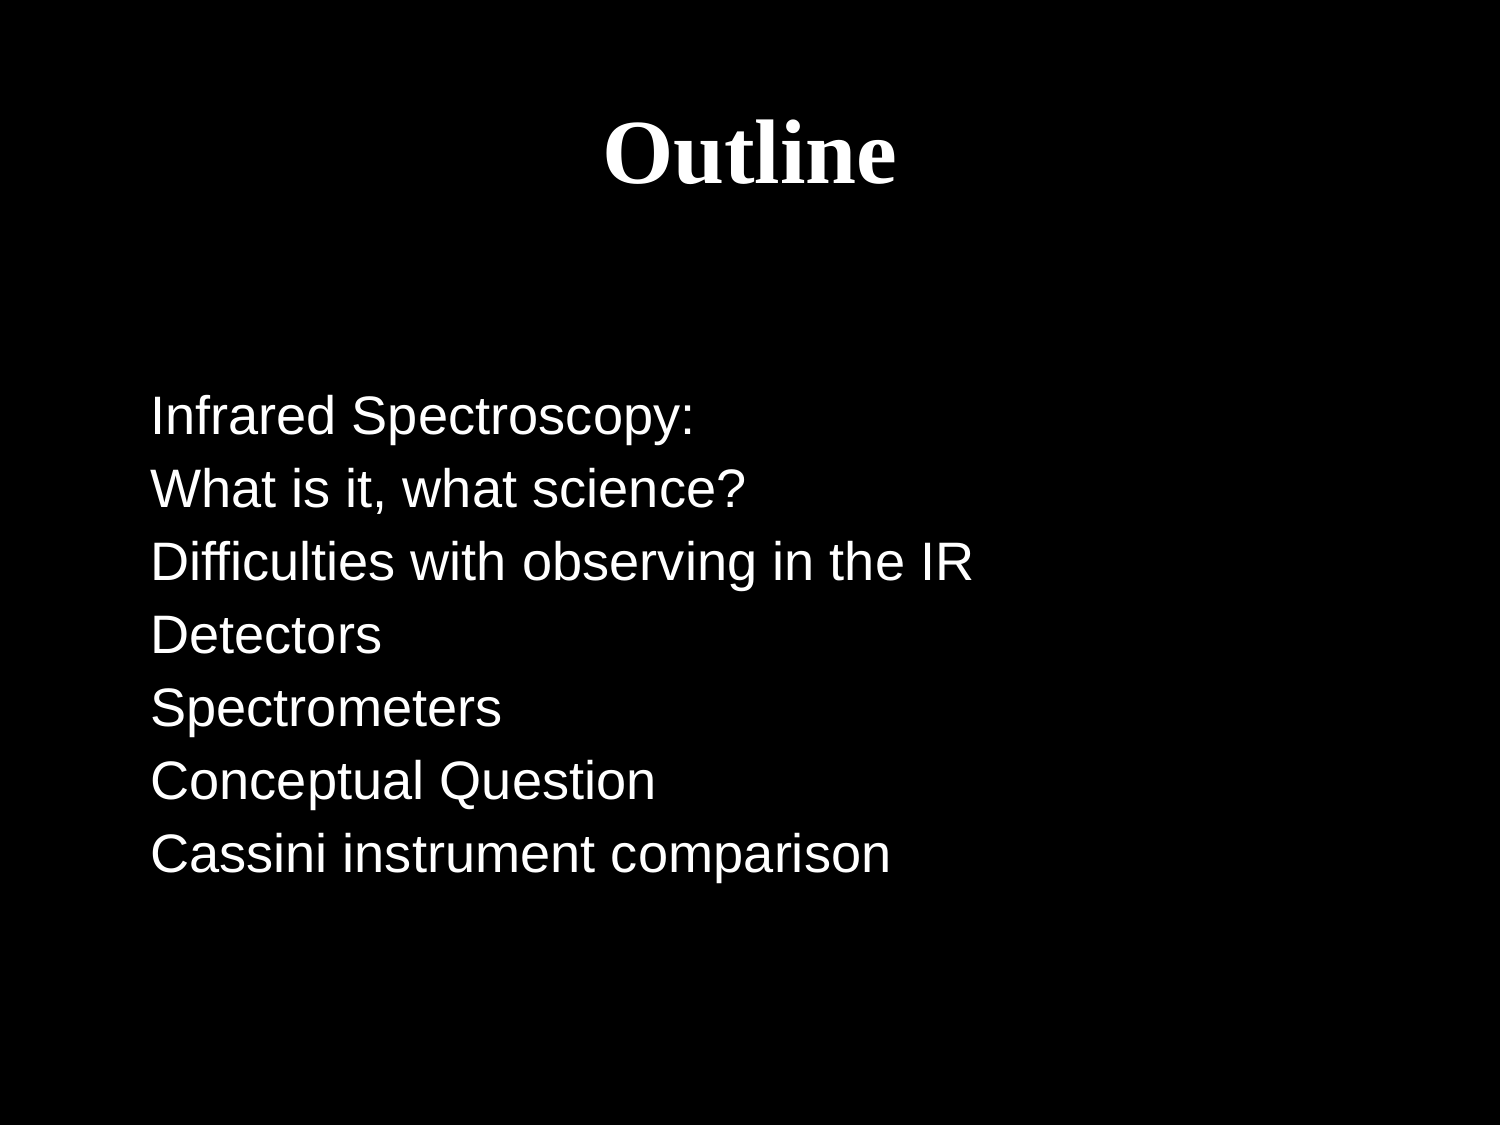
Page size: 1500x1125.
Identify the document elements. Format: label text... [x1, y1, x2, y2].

subtitle Infrared Spectroscopy: What is it, what science? Difficulties with observing in the IR Detectors Spectrometers Conceptual Question Cassini instrument comparison [75, 270, 1425, 999]
title Outline [0, 77, 1500, 249]
